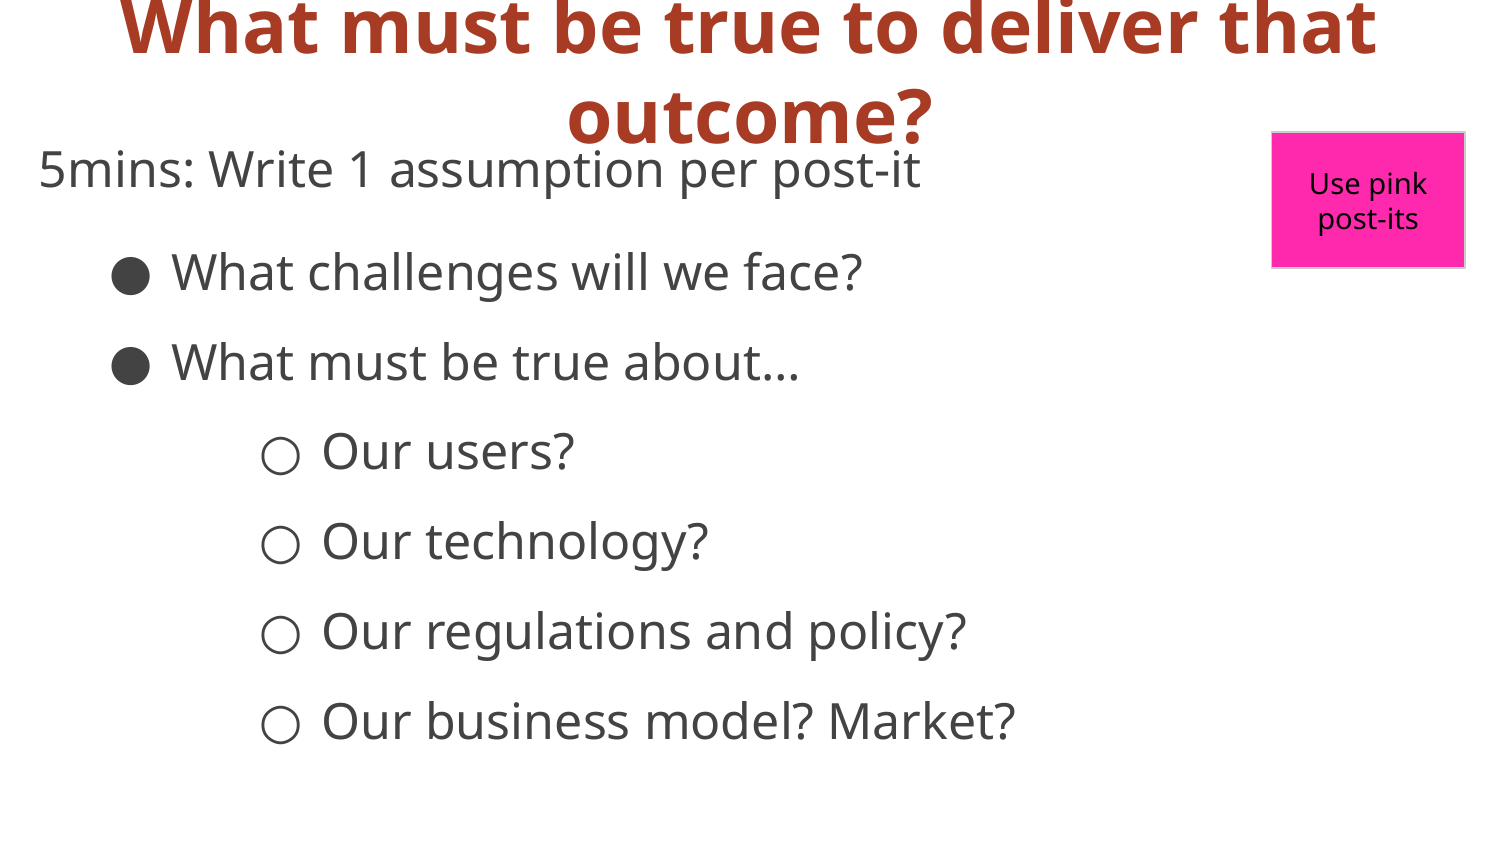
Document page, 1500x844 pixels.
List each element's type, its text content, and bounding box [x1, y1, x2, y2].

text_box What challenges will we face? What must be true about… Our users? Our technology? Our regulations and policy? Our business model? Market? [81, 216, 1419, 591]
text_box Use pink post-its [1271, 131, 1465, 269]
text_box 5mins: Write 1 assumption per post-it [24, 117, 1121, 209]
text_box What must be true to deliver that outcome? [0, 12, 1500, 124]
